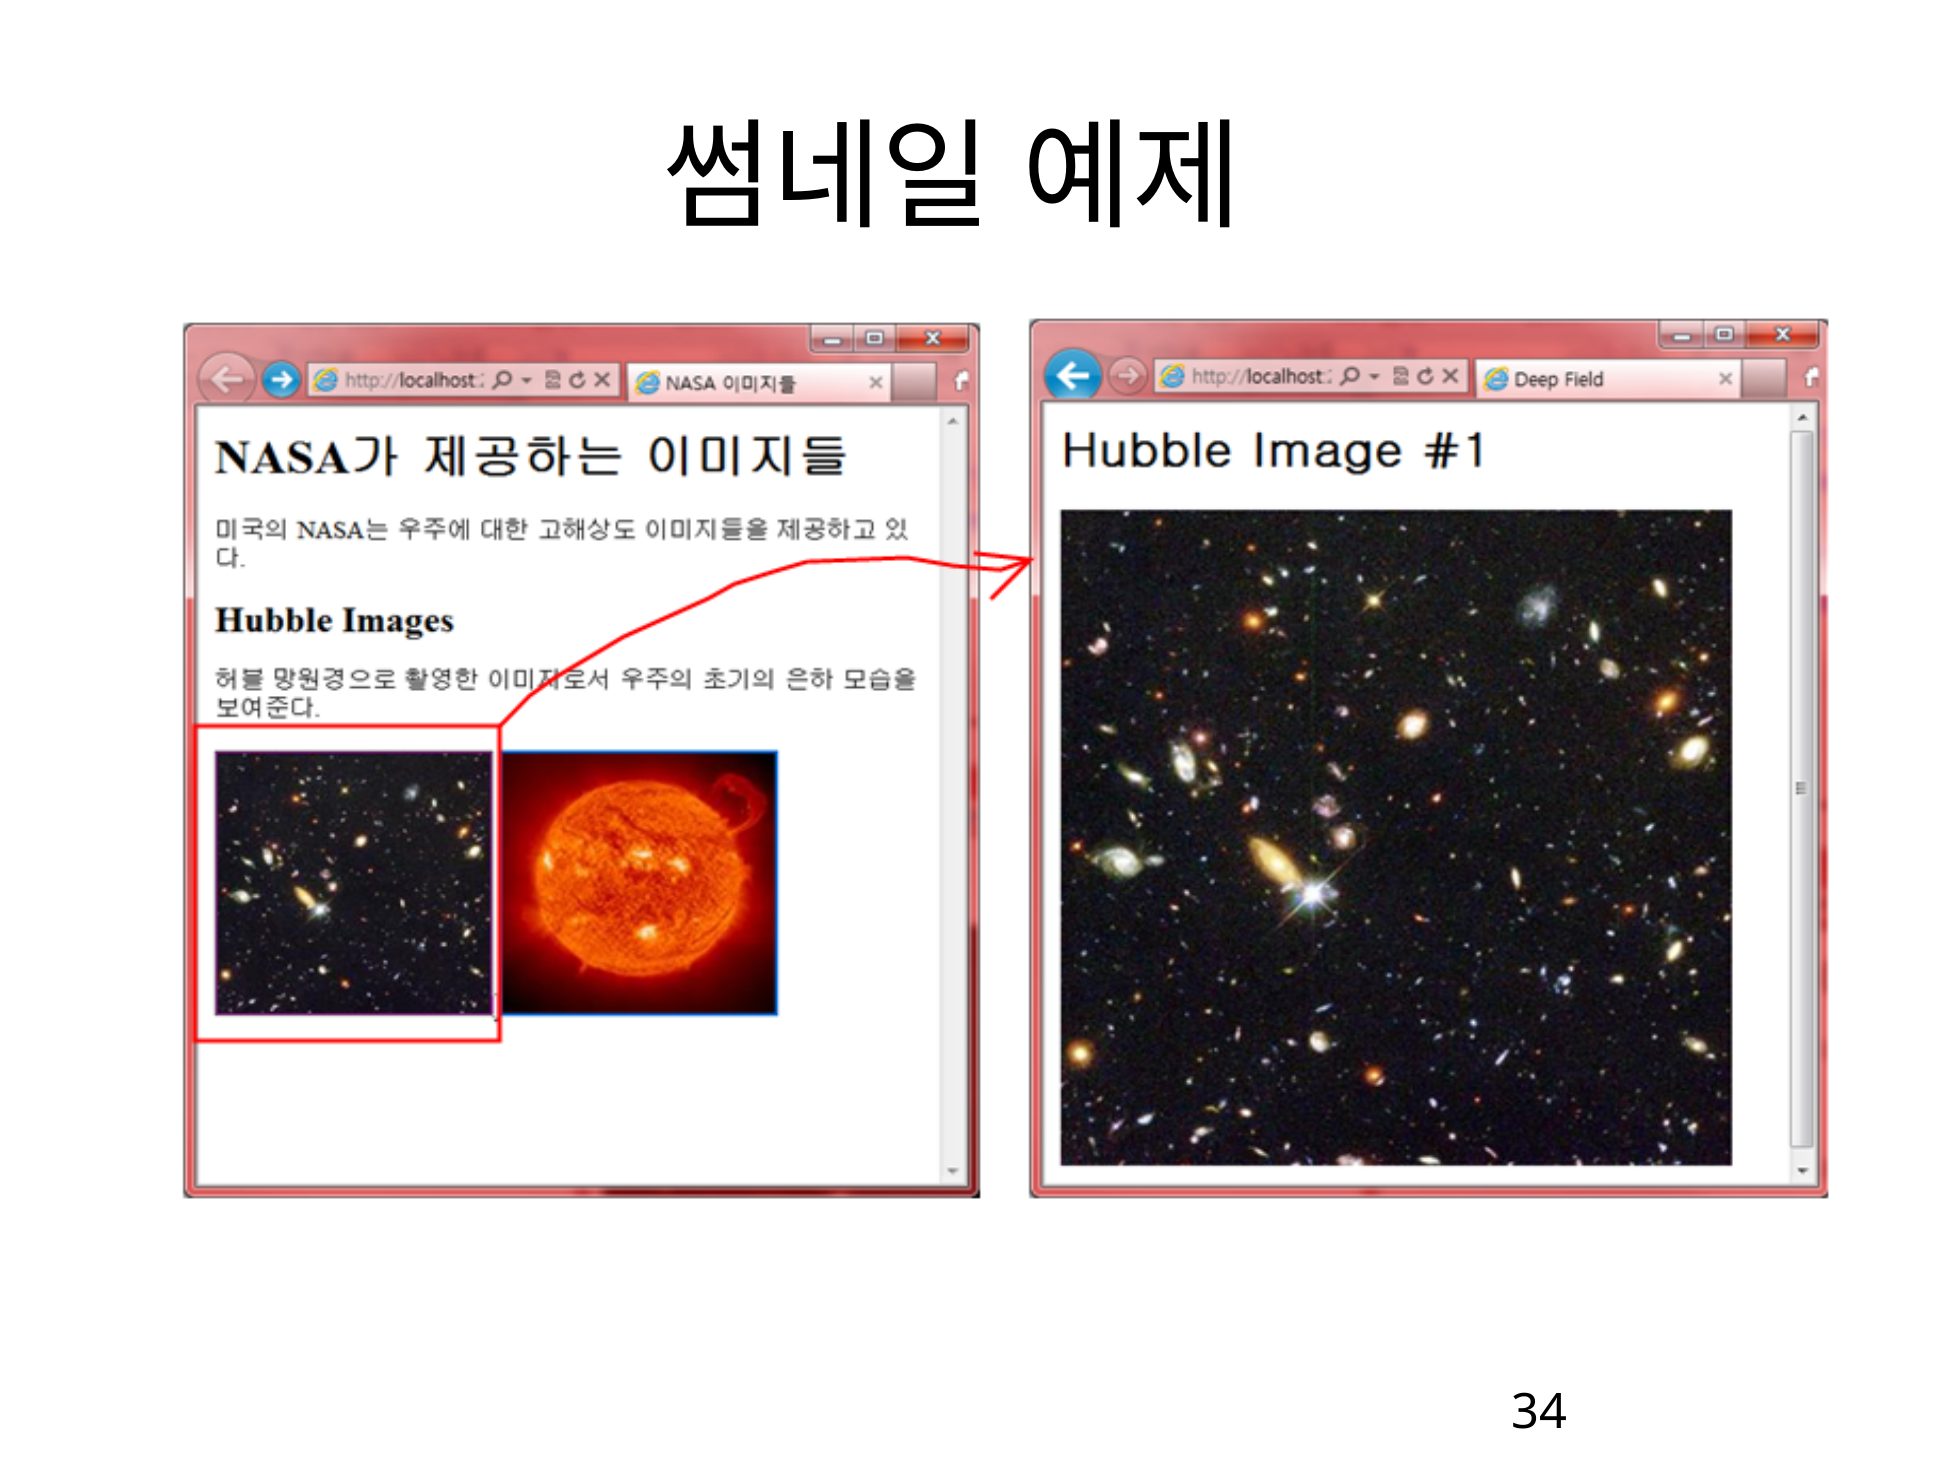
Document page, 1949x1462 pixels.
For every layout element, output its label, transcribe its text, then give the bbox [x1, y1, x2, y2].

title 썸네일 예제 [156, 92, 1749, 255]
slide_number <숫자> [1496, 1372, 1899, 1462]
picture [156, 301, 1848, 1218]
